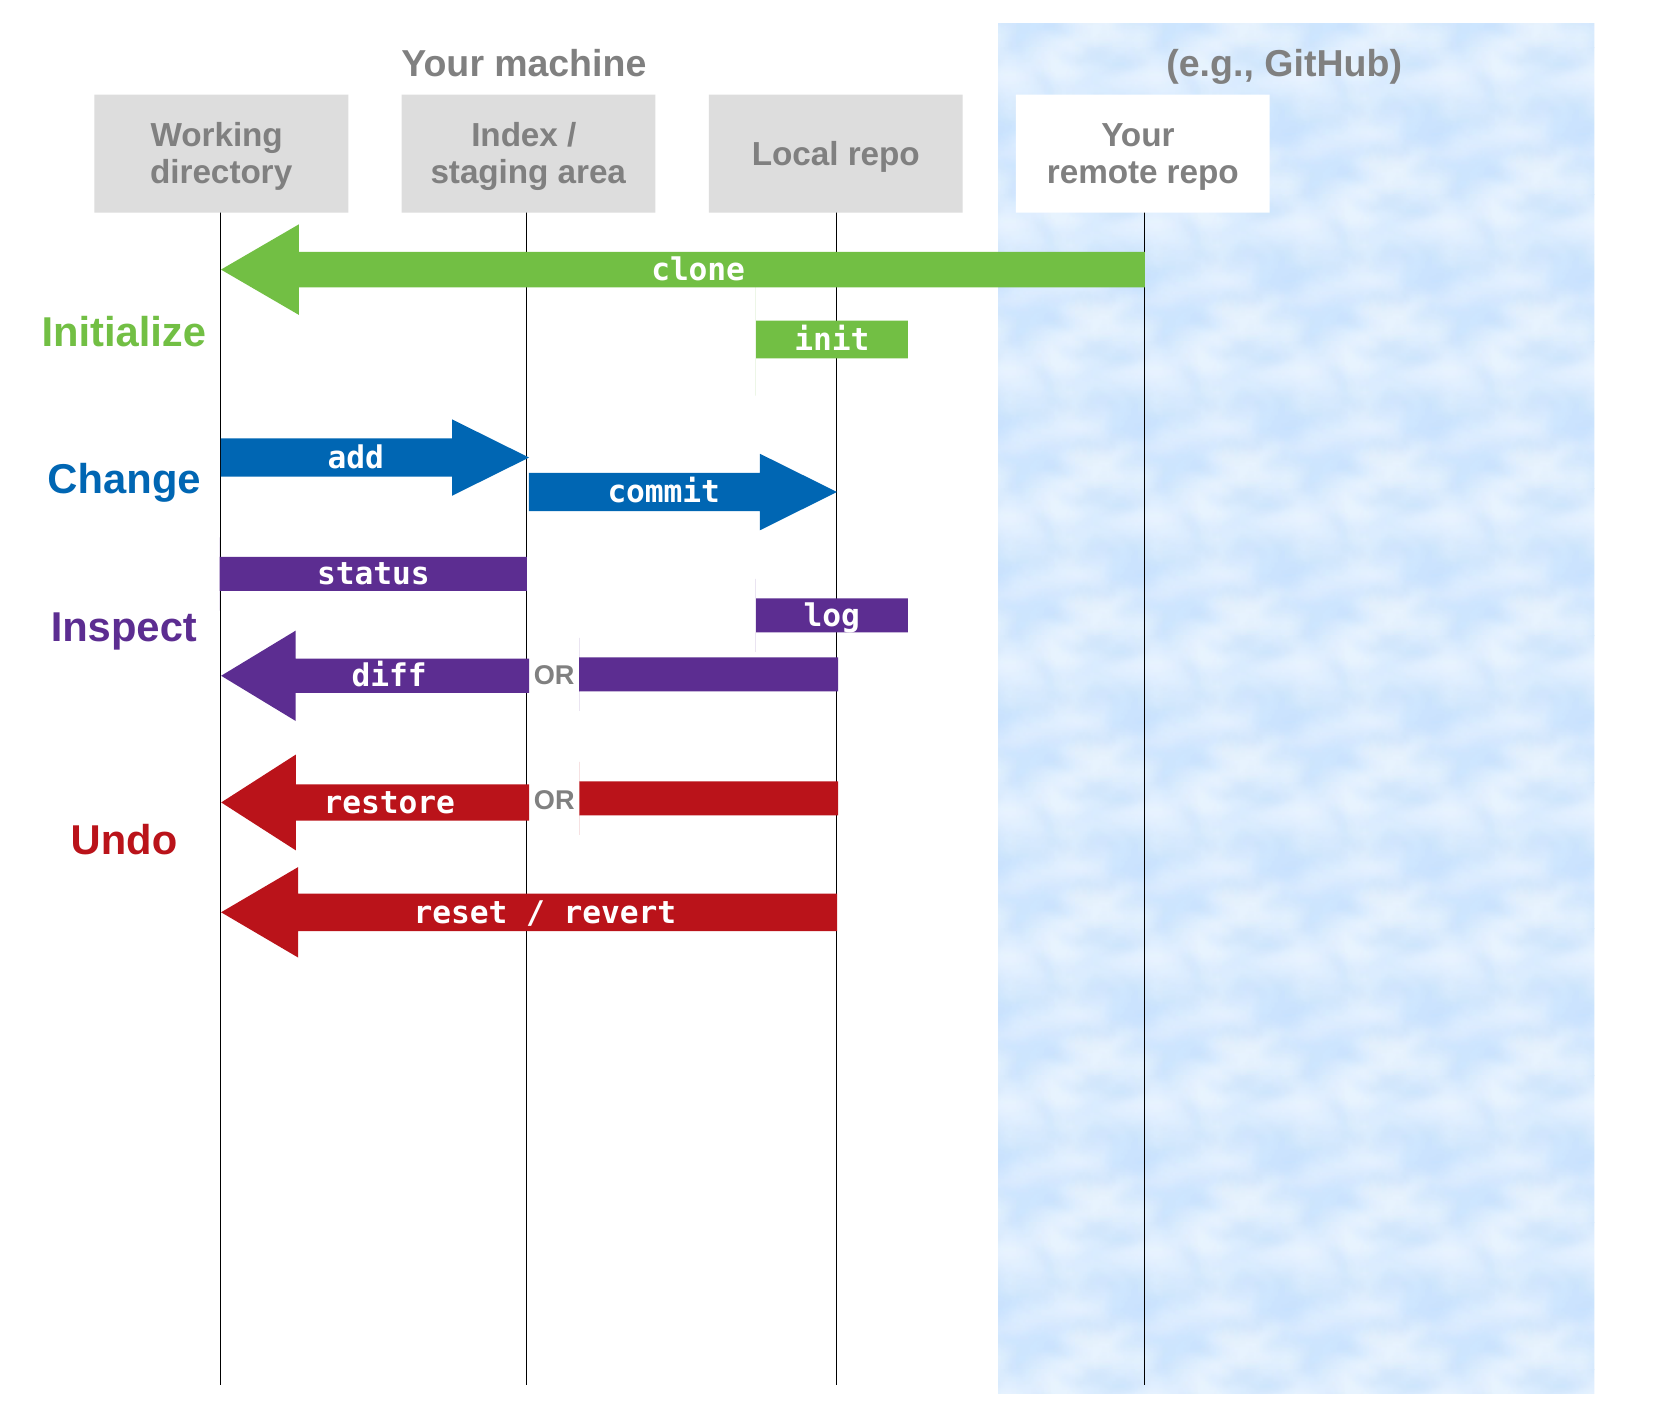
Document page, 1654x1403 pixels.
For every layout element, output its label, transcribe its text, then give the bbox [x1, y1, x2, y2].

text_box Your machine [386, 35, 662, 93]
text_box Your remote repo [1015, 94, 1270, 213]
text_box log [755, 578, 908, 652]
text_box Change [5, 448, 243, 557]
text_box Local repo [708, 94, 963, 213]
text_box Initialize [5, 301, 243, 363]
text_box status [219, 537, 527, 611]
text_box clone [220, 224, 1145, 315]
text_box Index / staging area [401, 94, 656, 213]
text_box [621, 781, 839, 816]
text_box Working directory [94, 94, 349, 213]
text_box OR [519, 777, 621, 835]
text_box restore [221, 754, 519, 851]
text_box init [755, 288, 908, 396]
text_box OR [519, 652, 621, 707]
text_box (e.g., GitHub) [1151, 35, 1418, 93]
text_box add [220, 419, 530, 496]
text_box Undo [5, 809, 243, 871]
text_box commit [528, 453, 837, 531]
text_box [621, 657, 839, 692]
text_box reset / revert [221, 867, 838, 958]
text_box [998, 23, 1595, 1394]
text_box Inspect [5, 596, 243, 658]
text_box diff [221, 630, 519, 722]
